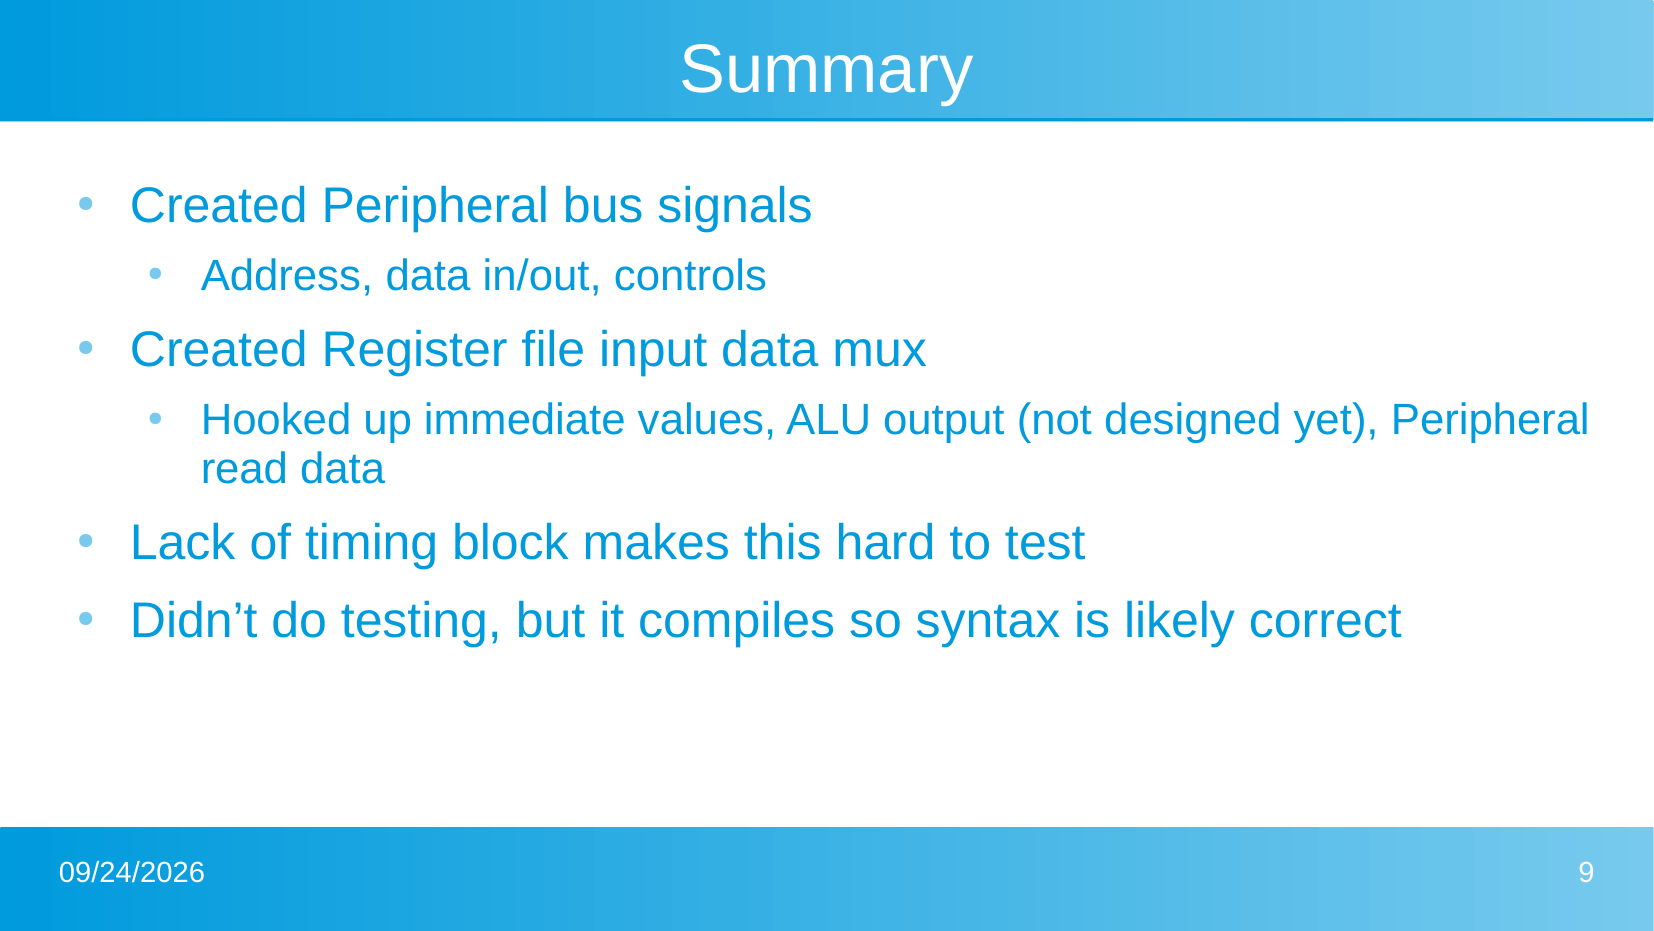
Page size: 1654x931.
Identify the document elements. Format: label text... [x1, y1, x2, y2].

title Summary [59, 29, 1595, 108]
list Created Peripheral bus signals Address, data in/out, controls Created Register file input data mux Hooked up immediate values, ALU output (not designed yet), Peripheral read data Lack of timing block makes this hard to test Didn’t do testing, but it compiles so syntax is likely correct [59, 177, 1595, 768]
